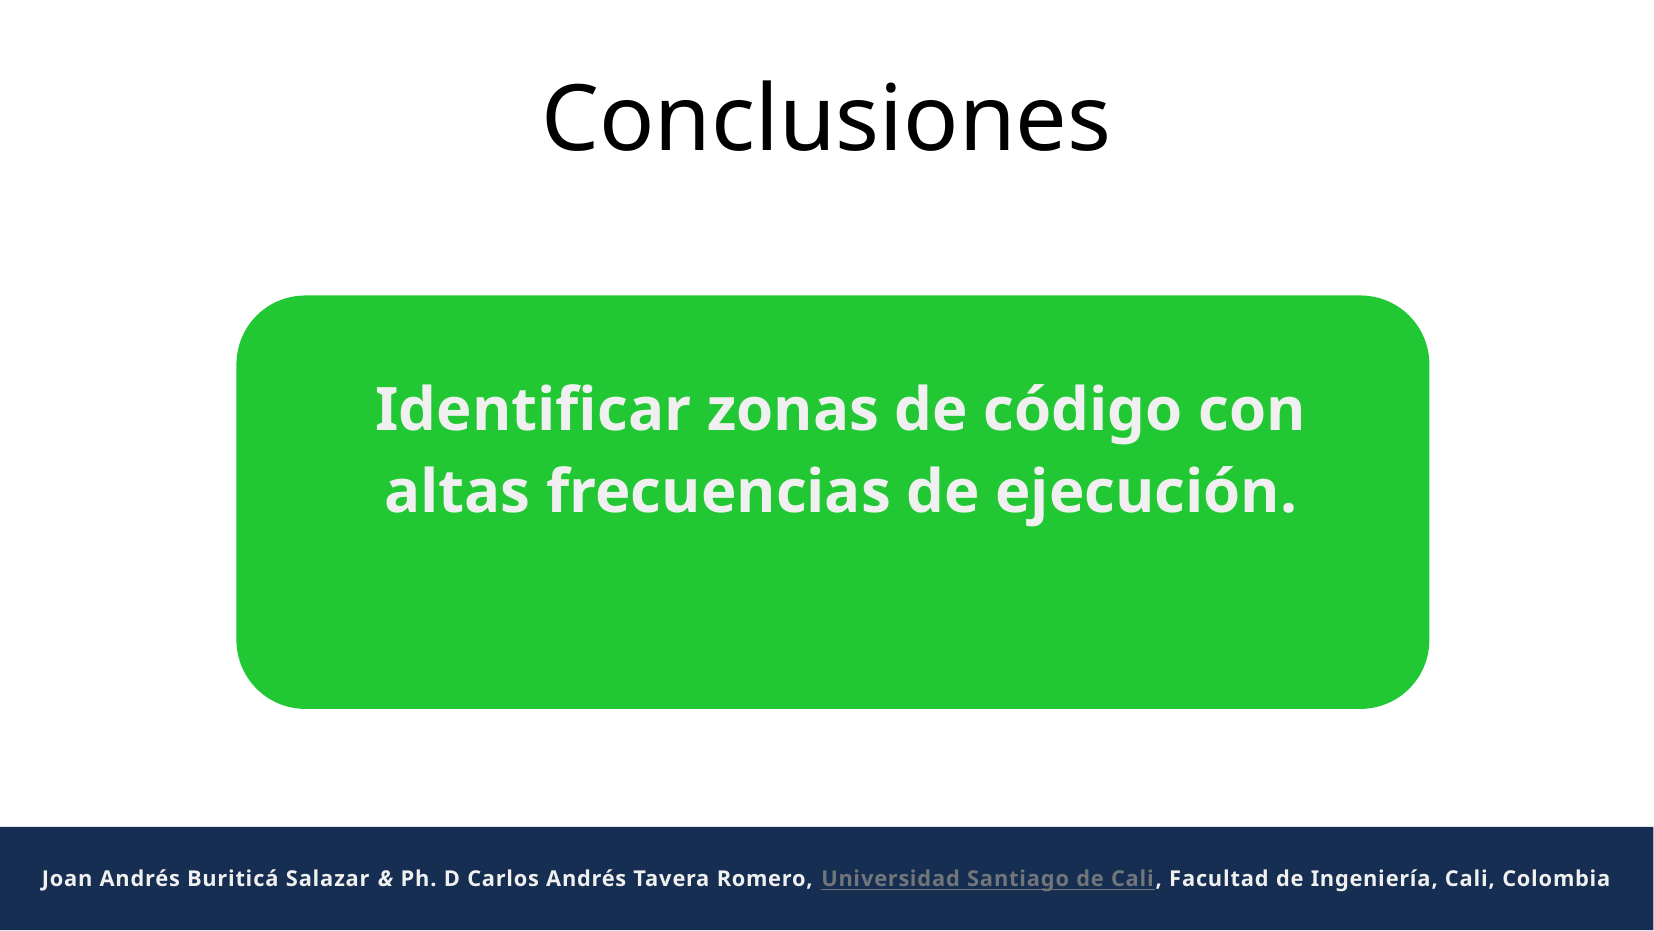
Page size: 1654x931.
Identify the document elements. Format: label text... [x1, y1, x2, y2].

list Identificar zonas de código con altas frecuencias de ejecución. [307, 366, 1312, 615]
text_box [236, 295, 1430, 709]
title Conclusiones [82, 37, 1571, 193]
